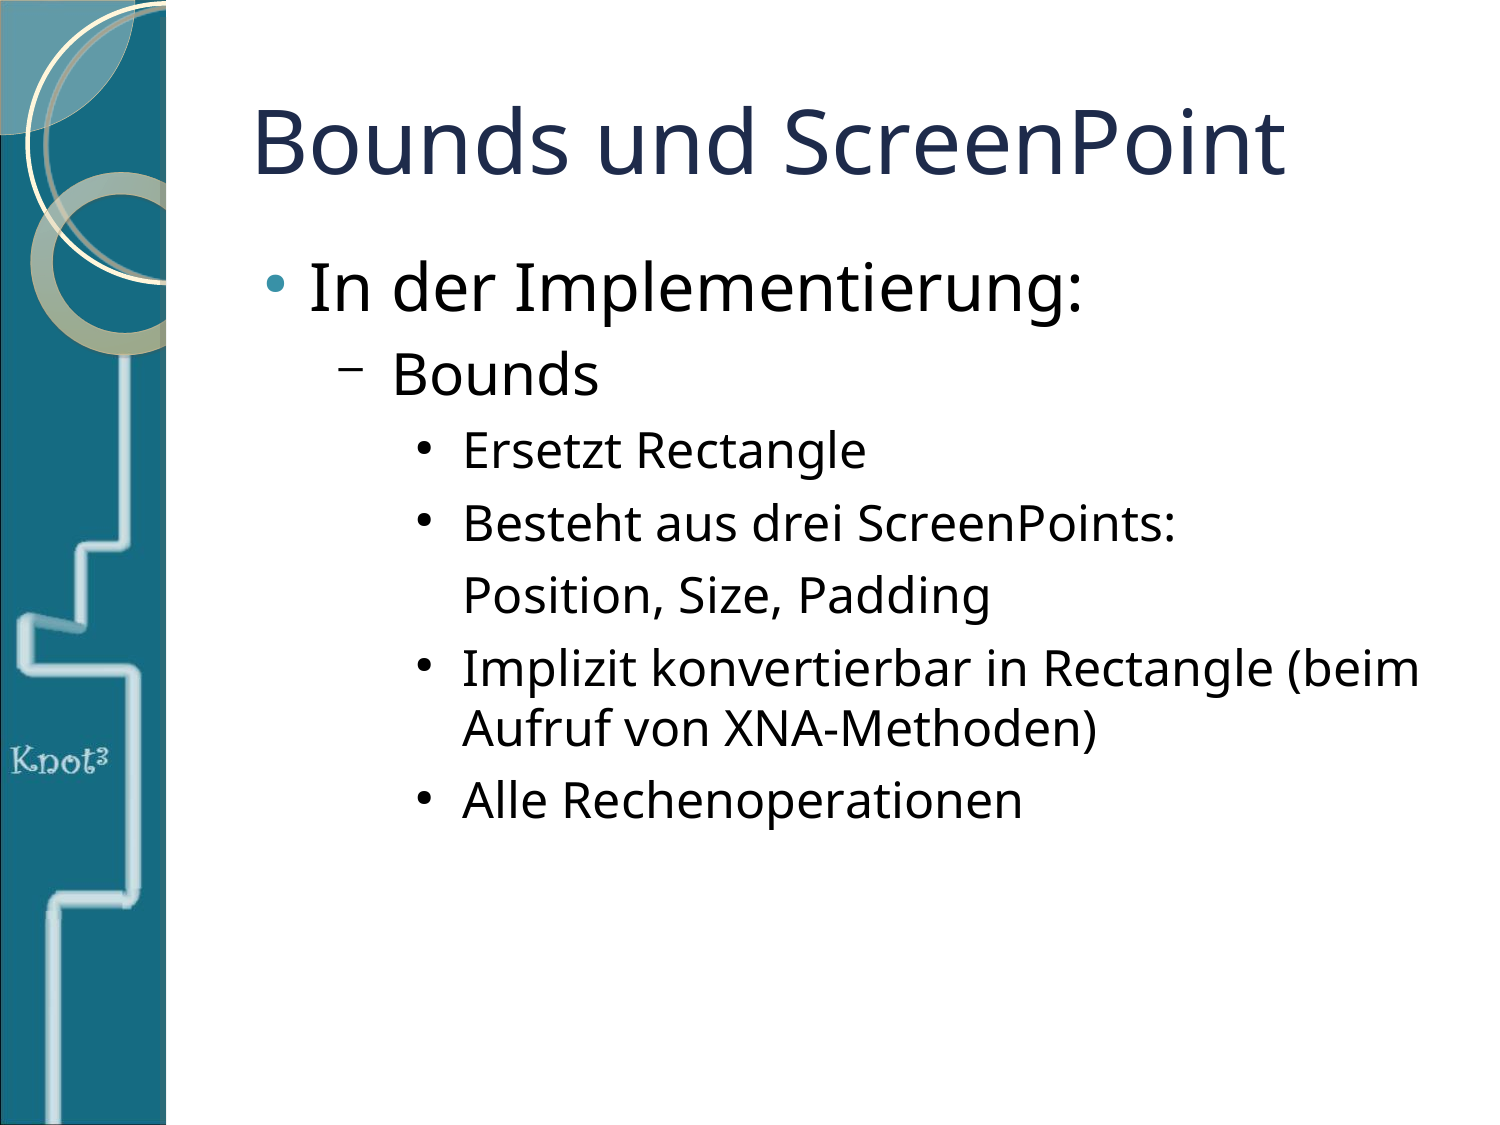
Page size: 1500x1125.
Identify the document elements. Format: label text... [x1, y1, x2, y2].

picture [136, 0, 166, 4]
picture [0, 11, 166, 1125]
list In der Implementierung: Bounds Ersetzt Rectangle Besteht aus drei ScreenPoints: Position, Size, Padding Implizit konvertierbar in Rectangle (beim Aufruf von XNA-Methoden) Alle Rechenoperationen [235, 237, 1466, 906]
title Bounds und ScreenPoint [235, 23, 1466, 237]
